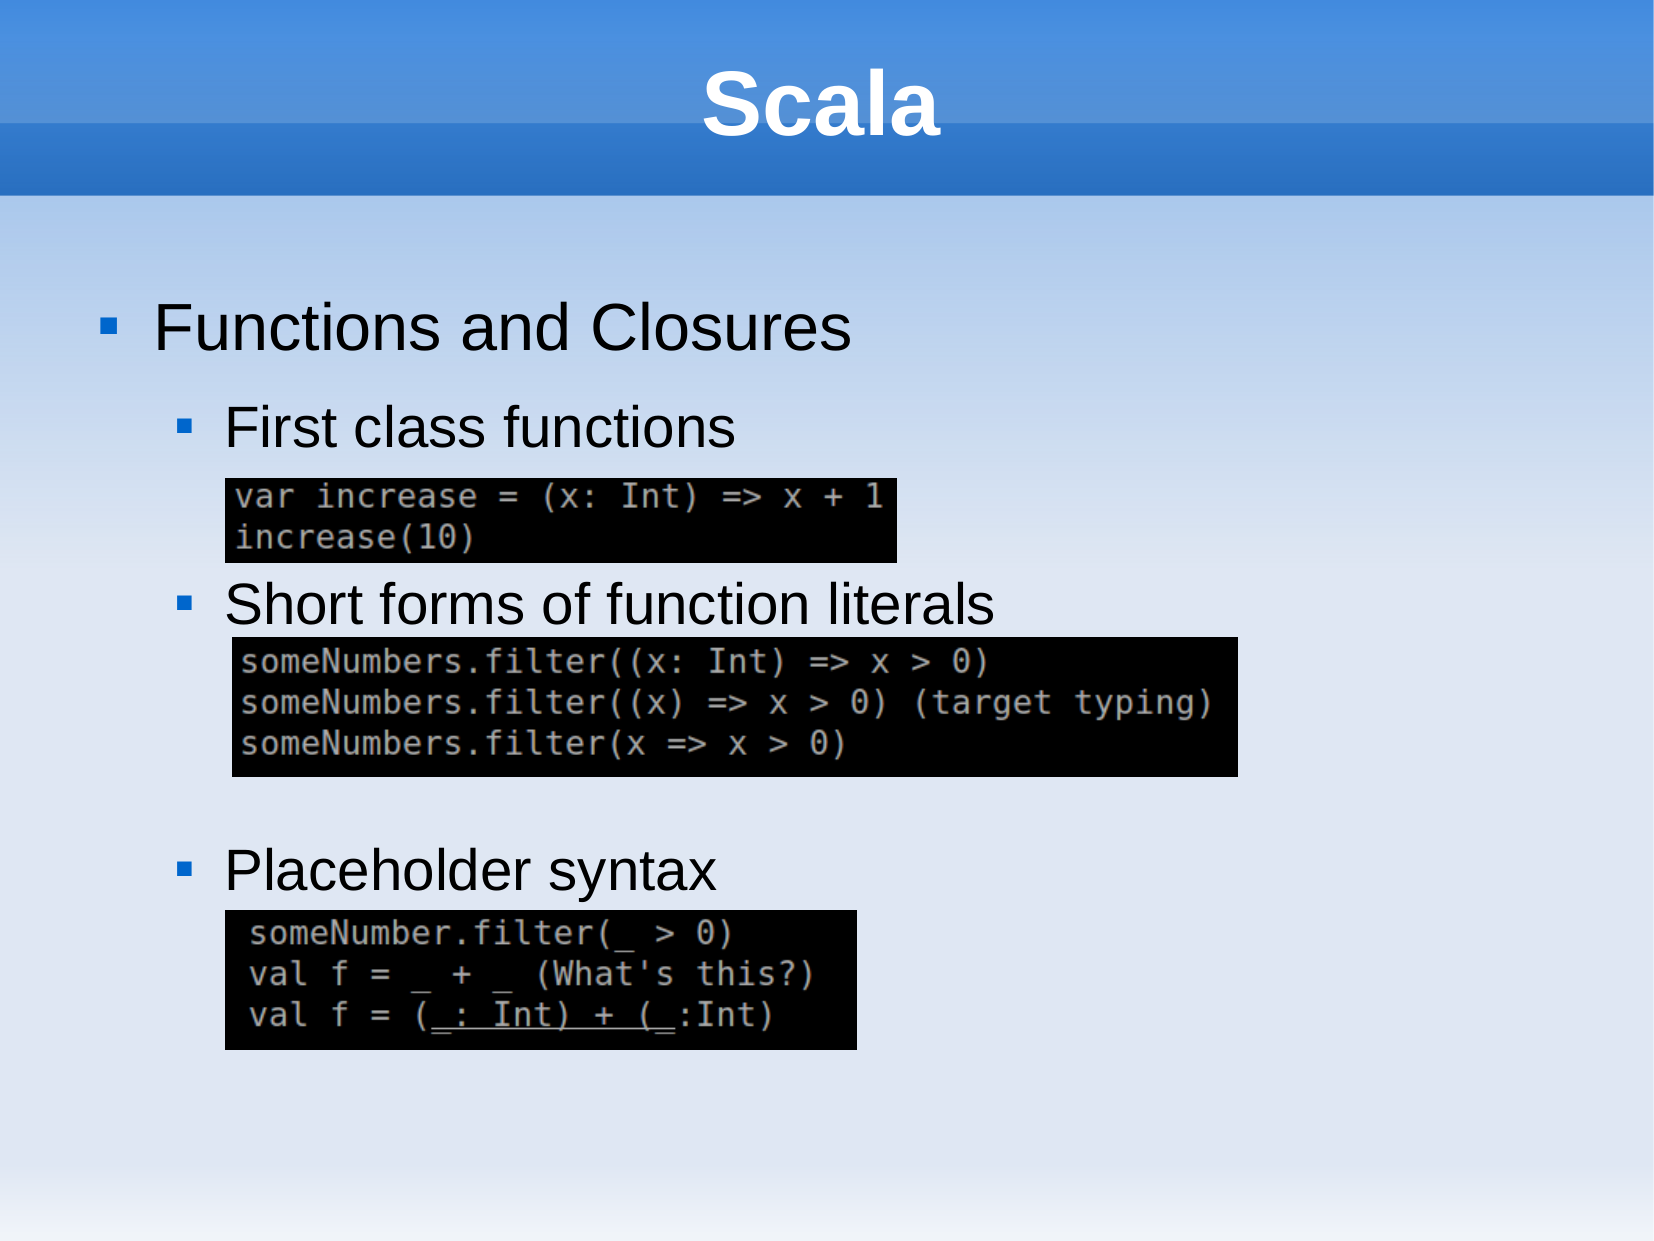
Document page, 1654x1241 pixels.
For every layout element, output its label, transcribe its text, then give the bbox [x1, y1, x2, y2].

picture [0, 0, 1654, 1241]
list Functions and Closures First class functions Short forms of function literals Placeholder syntax [82, 290, 1571, 1109]
title Scala [76, 0, 1565, 208]
